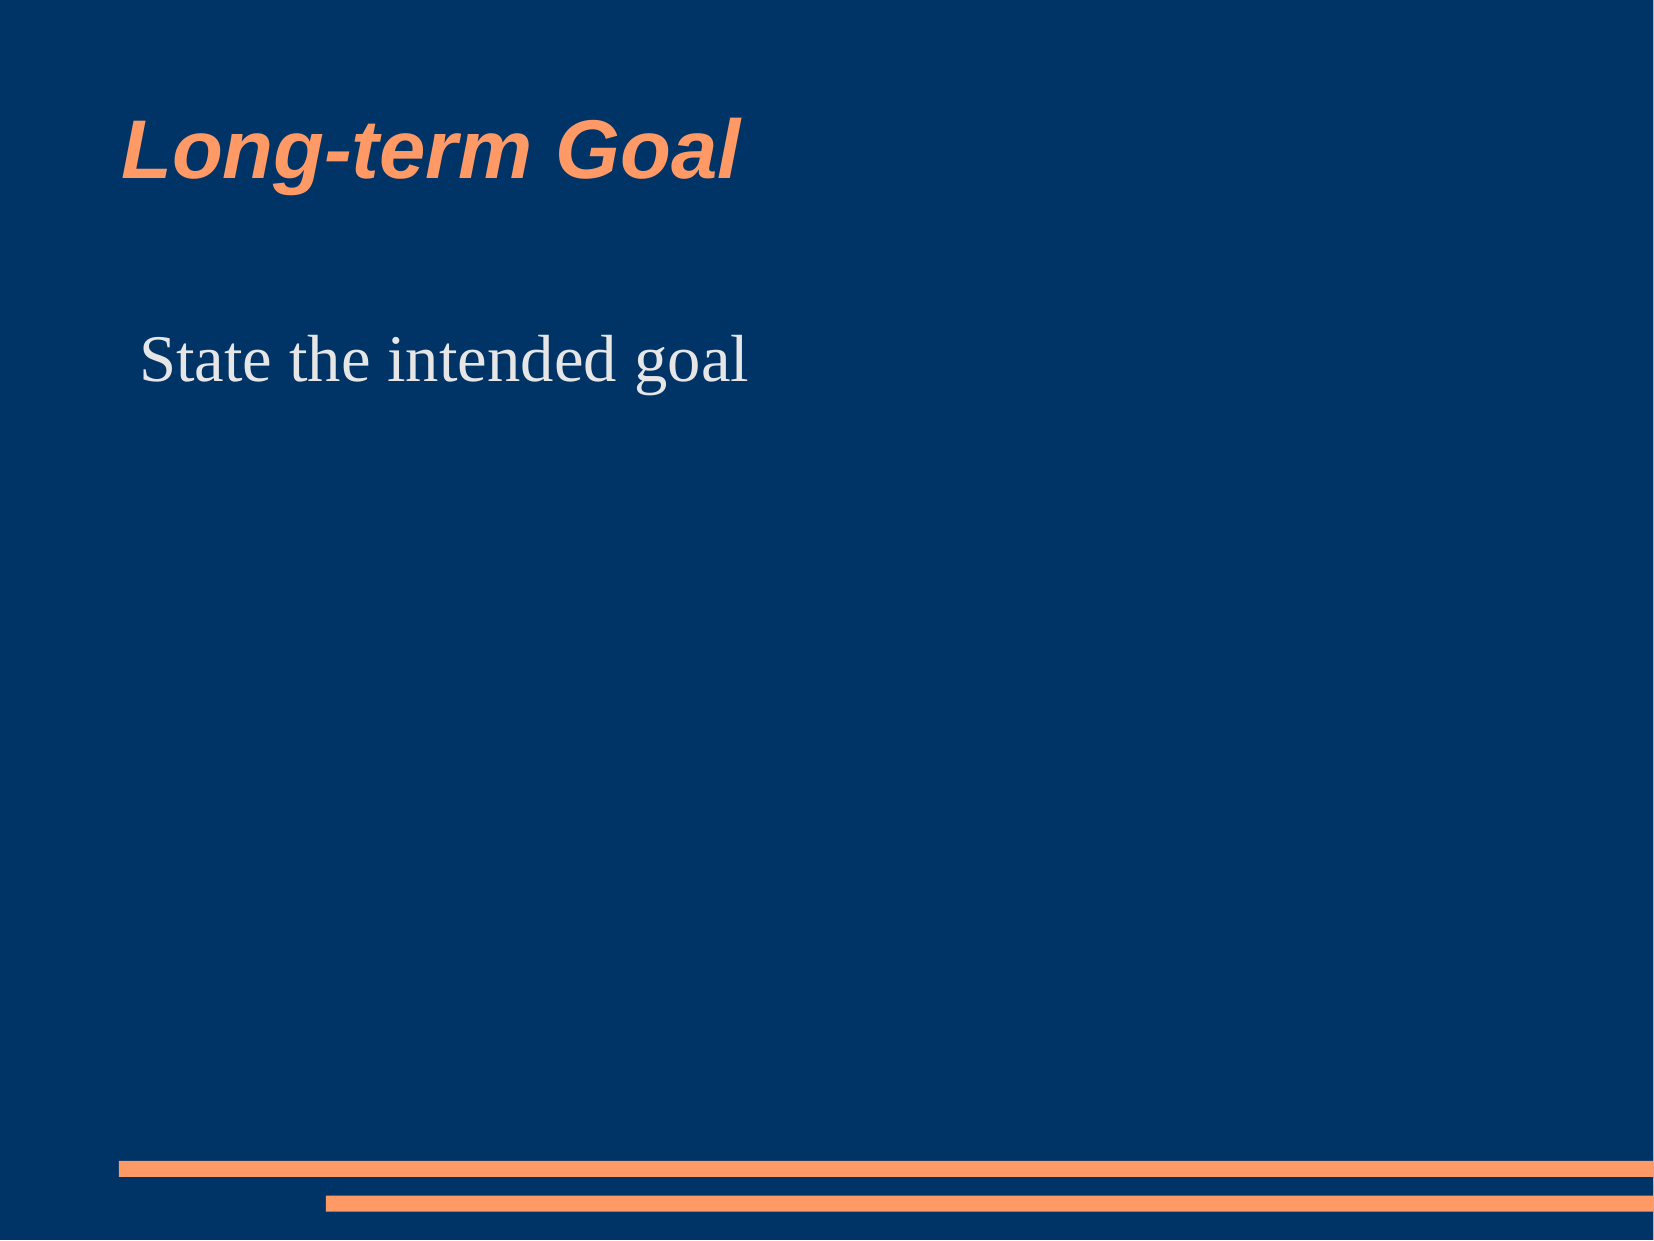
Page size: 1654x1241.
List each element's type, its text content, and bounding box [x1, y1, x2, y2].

title Long-term Goal [121, 46, 1534, 254]
list State the intended goal [121, 322, 1561, 1133]
